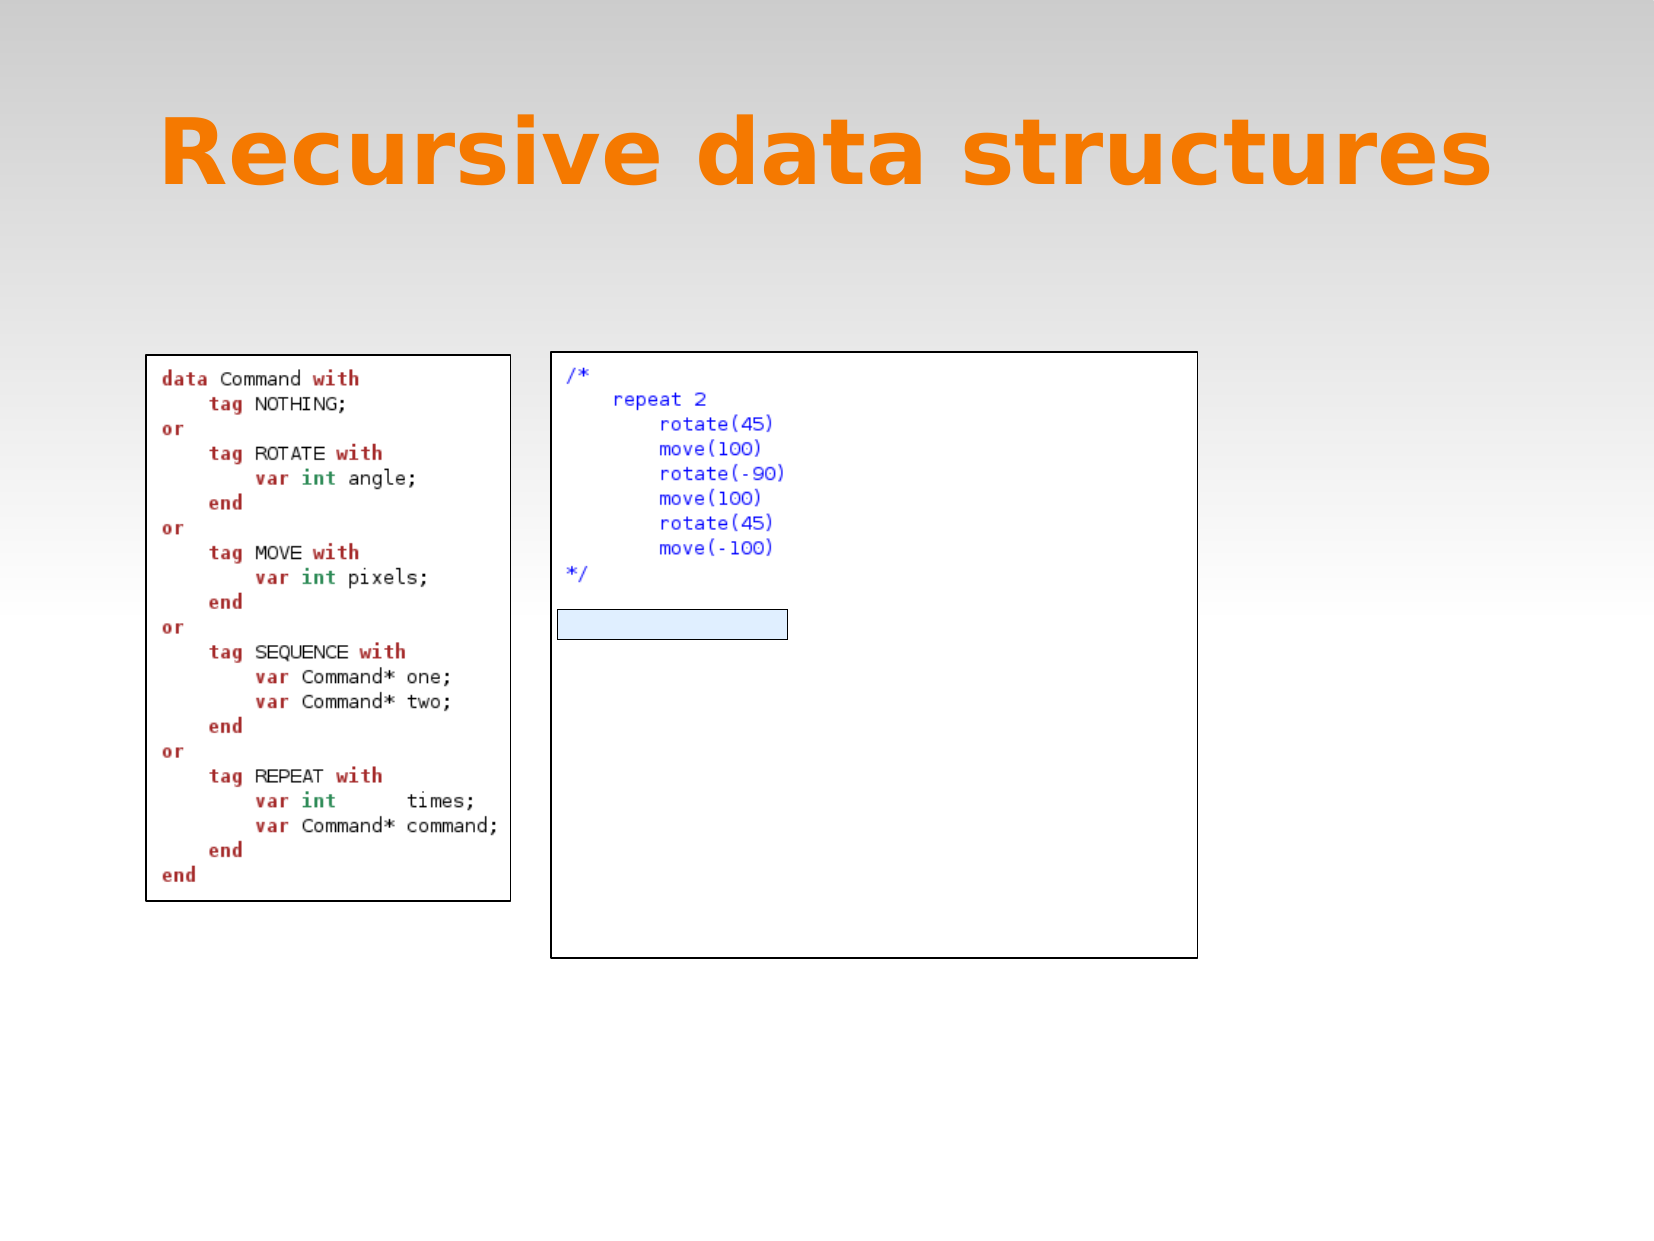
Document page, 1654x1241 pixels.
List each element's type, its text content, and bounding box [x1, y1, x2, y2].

picture [551, 352, 1197, 957]
text_box [557, 599, 1188, 950]
title Recursive data structures [82, 49, 1571, 257]
picture [147, 355, 510, 901]
